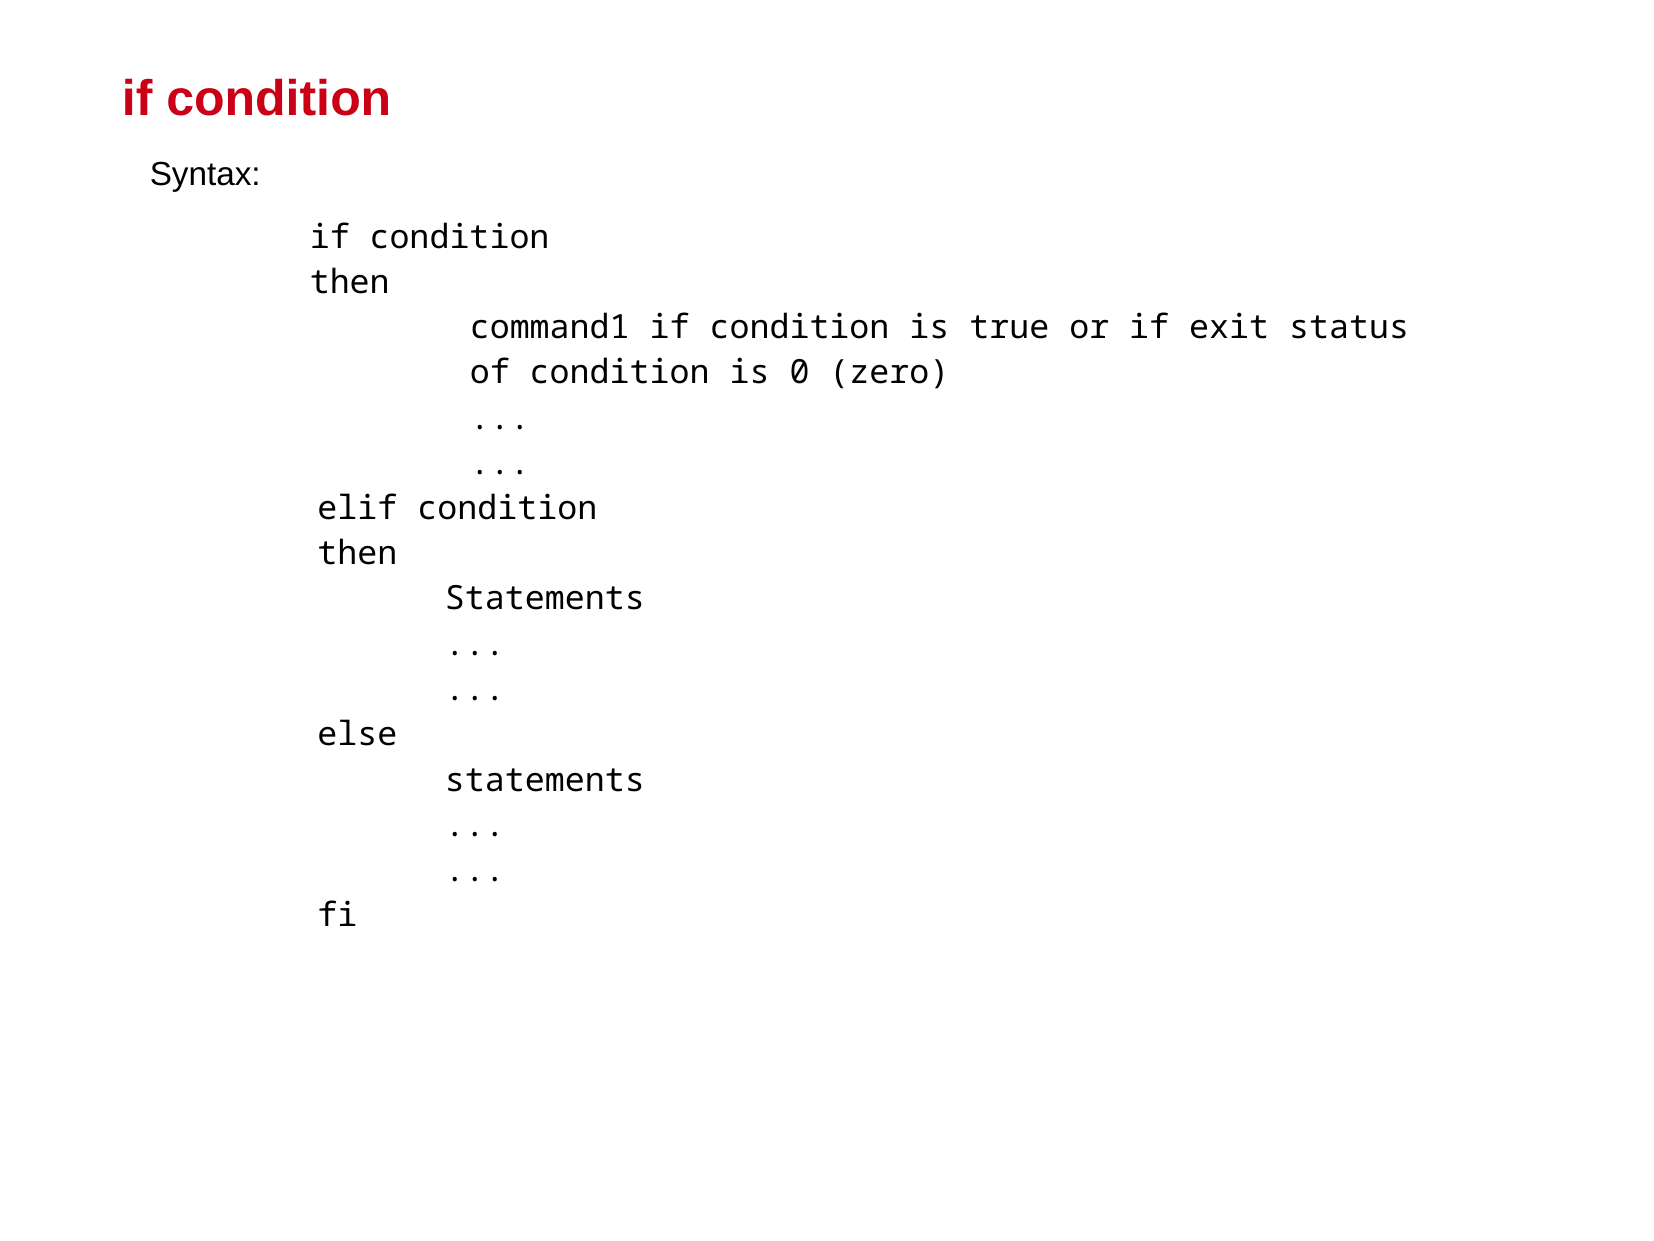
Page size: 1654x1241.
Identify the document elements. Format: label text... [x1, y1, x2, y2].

text_box if condition [107, 62, 532, 182]
text_box Syntax: if condition then command1 if condition is true or if exit status of condition is 0 (zero) ... ... elif condition then Statements ... ... else statements ... ... fi [135, 147, 1536, 875]
